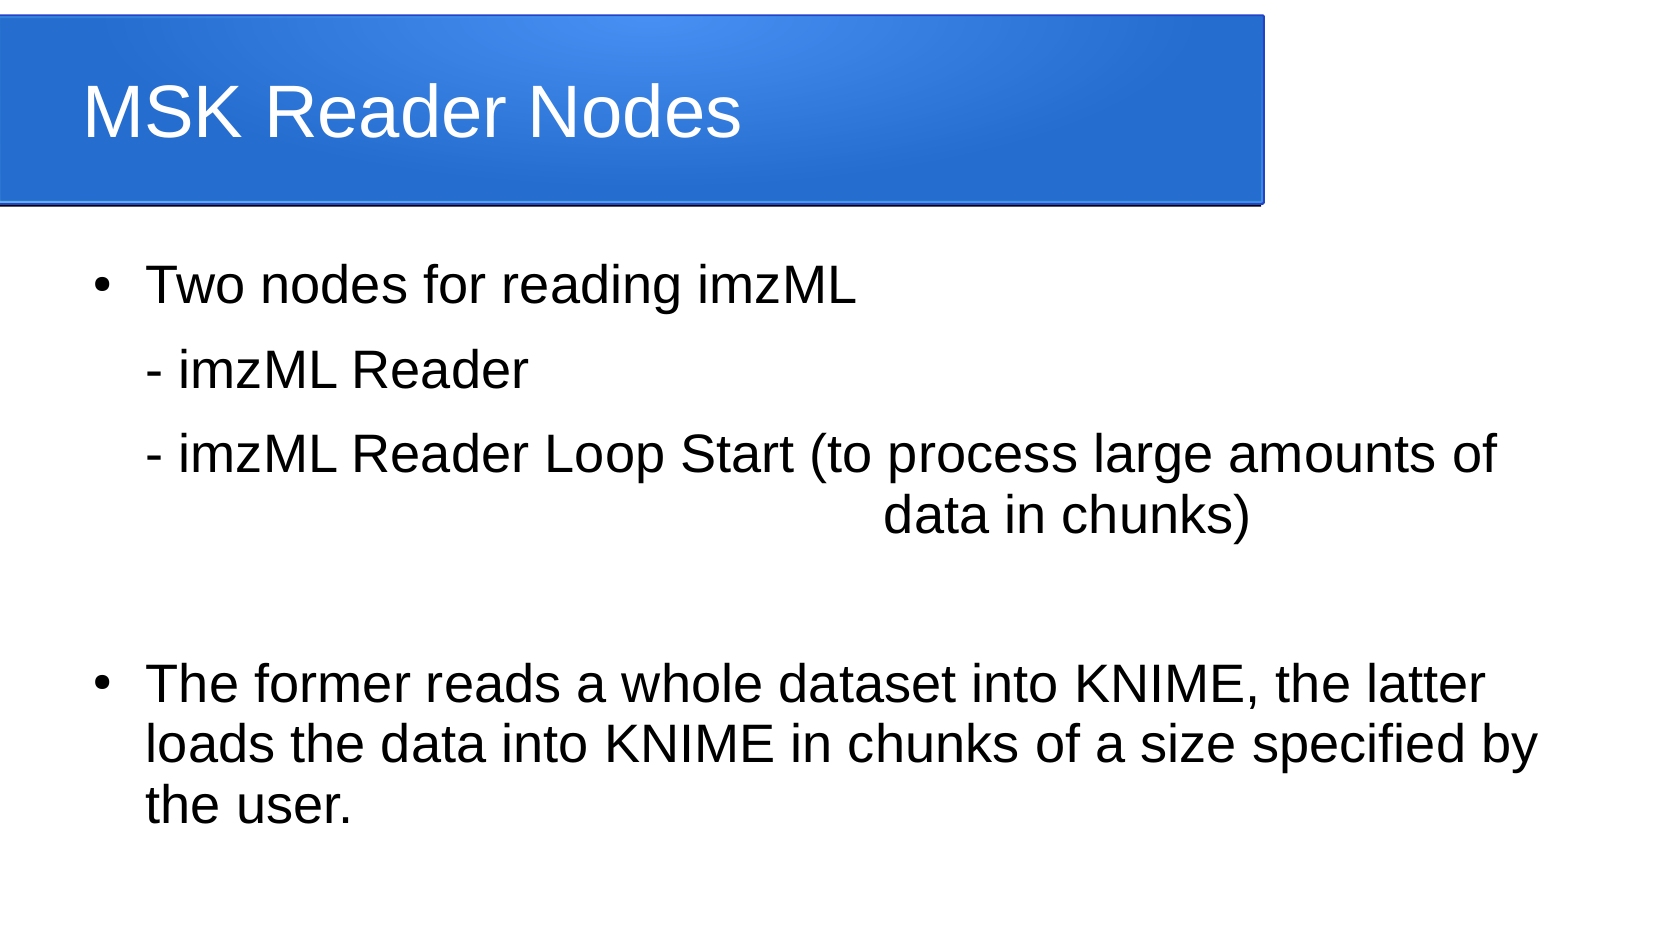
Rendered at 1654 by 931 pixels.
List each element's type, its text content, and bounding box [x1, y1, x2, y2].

title MSK Reader Nodes [82, 35, 1235, 189]
list Two nodes for reading imzML - imzML Reader - imzML Reader Loop Start (to process large amounts of data in chunks) The former reads a whole dataset into KNIME, the latter loads the data into KNIME in chunks of a size specified by the user. [75, 255, 1564, 871]
